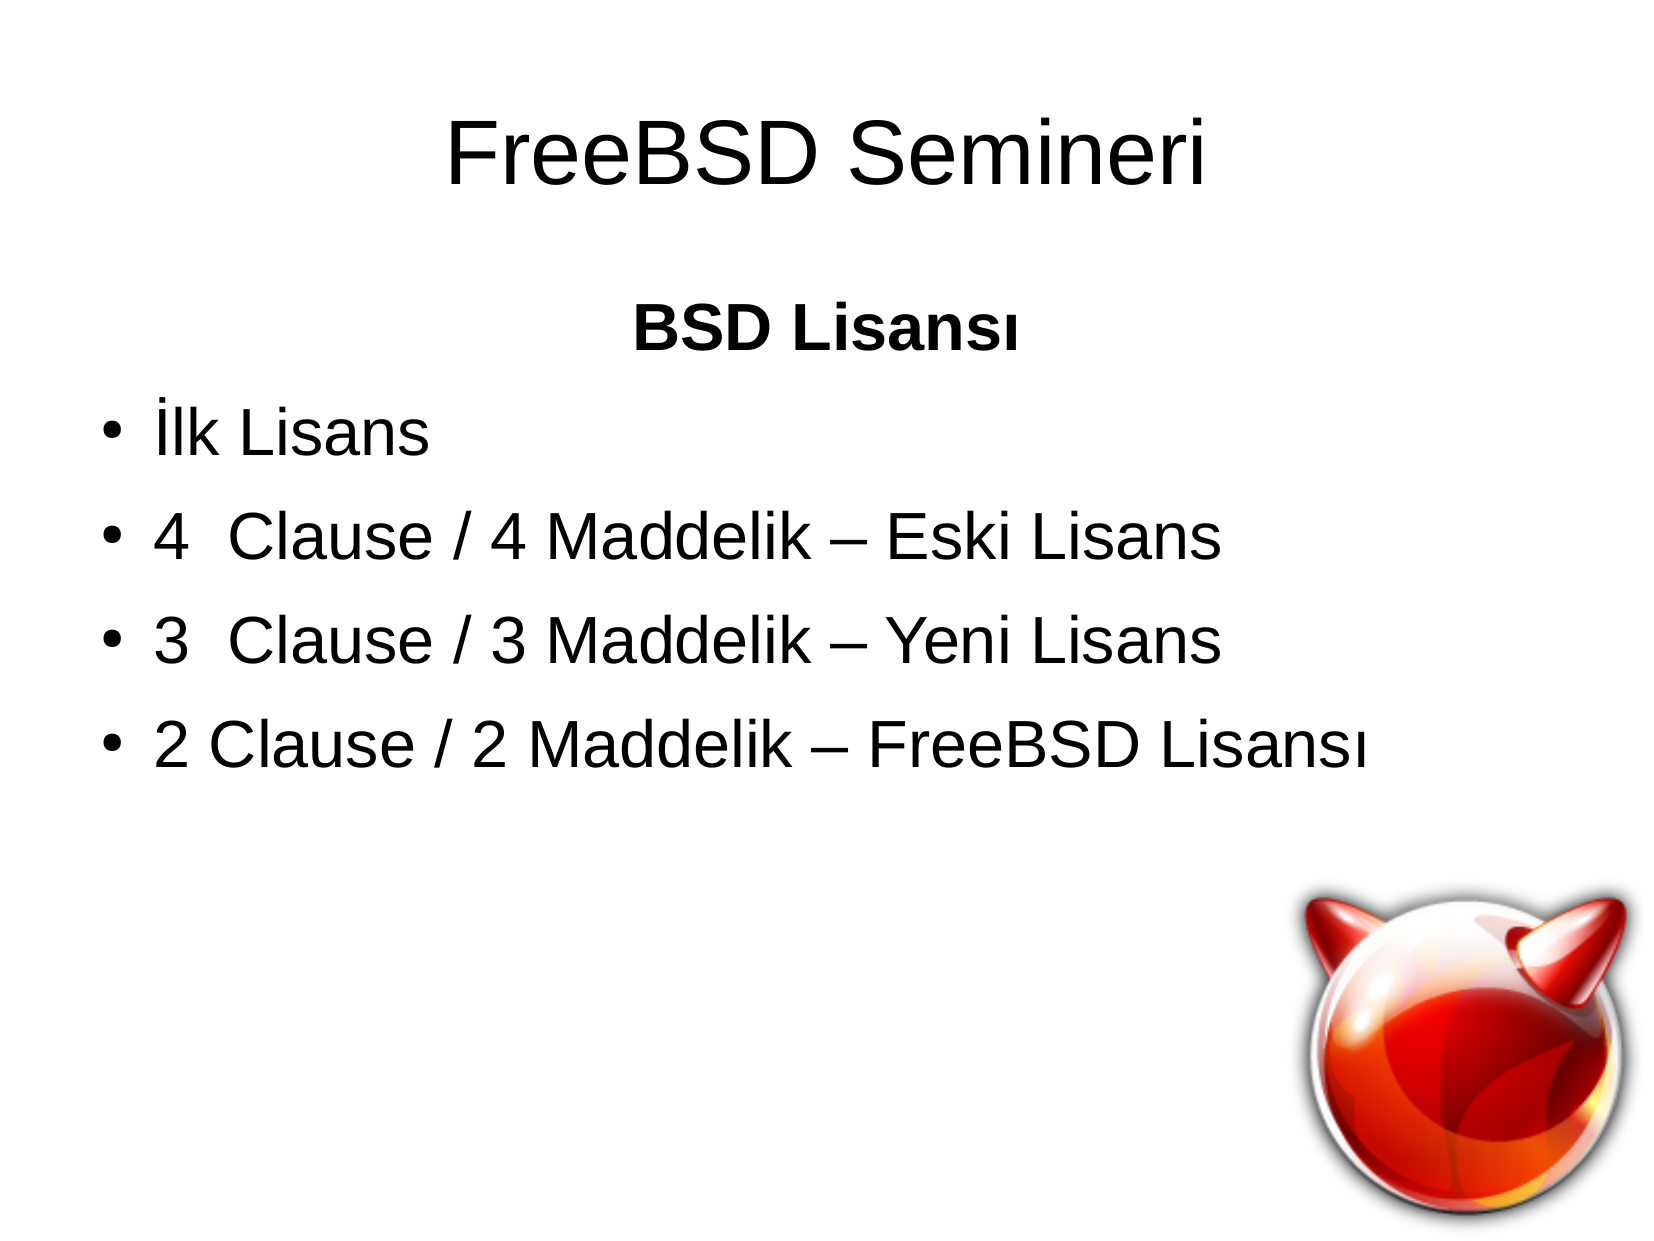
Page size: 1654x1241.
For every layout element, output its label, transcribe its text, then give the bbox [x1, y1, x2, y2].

list BSD Lisansı İlk Lisans 4 Clause / 4 Maddelik – Eski Lisans 3 Clause / 3 Maddelik – Yeni Lisans 2 Clause / 2 Maddelik – FreeBSD Lisansı [82, 290, 1571, 1109]
picture [1282, 875, 1654, 1241]
title FreeBSD Semineri [82, 49, 1571, 257]
